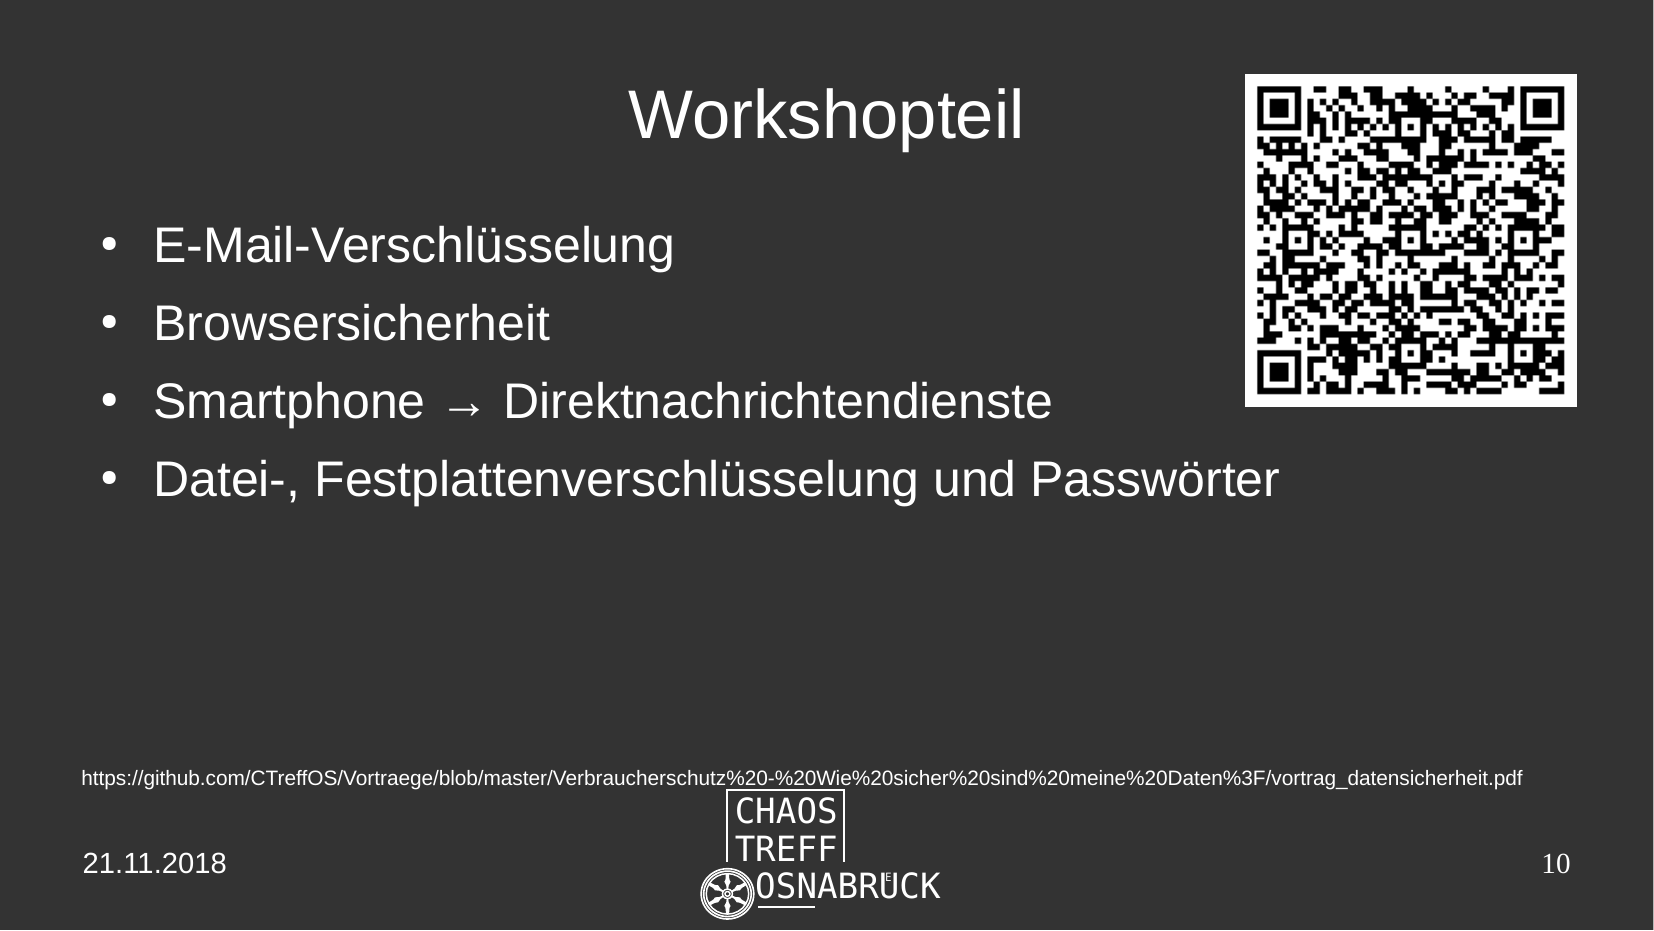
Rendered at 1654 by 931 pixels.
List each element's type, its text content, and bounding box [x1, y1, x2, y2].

picture [1245, 74, 1577, 407]
list E-Mail-Verschlüsselung Browsersicherheit Smartphone → Direktnachrichtendienste Datei-, Festplattenverschlüsselung und Passwörter [82, 217, 1576, 511]
title Workshopteil [82, 37, 1571, 193]
text_box https://github.com/CTreffOS/Vortraege/blob/master/Verbraucherschutz%20-%20Wie%20sicher%20sind%20meine%20Daten%3F/vortrag_datensicherheit.pdf [66, 759, 1546, 805]
